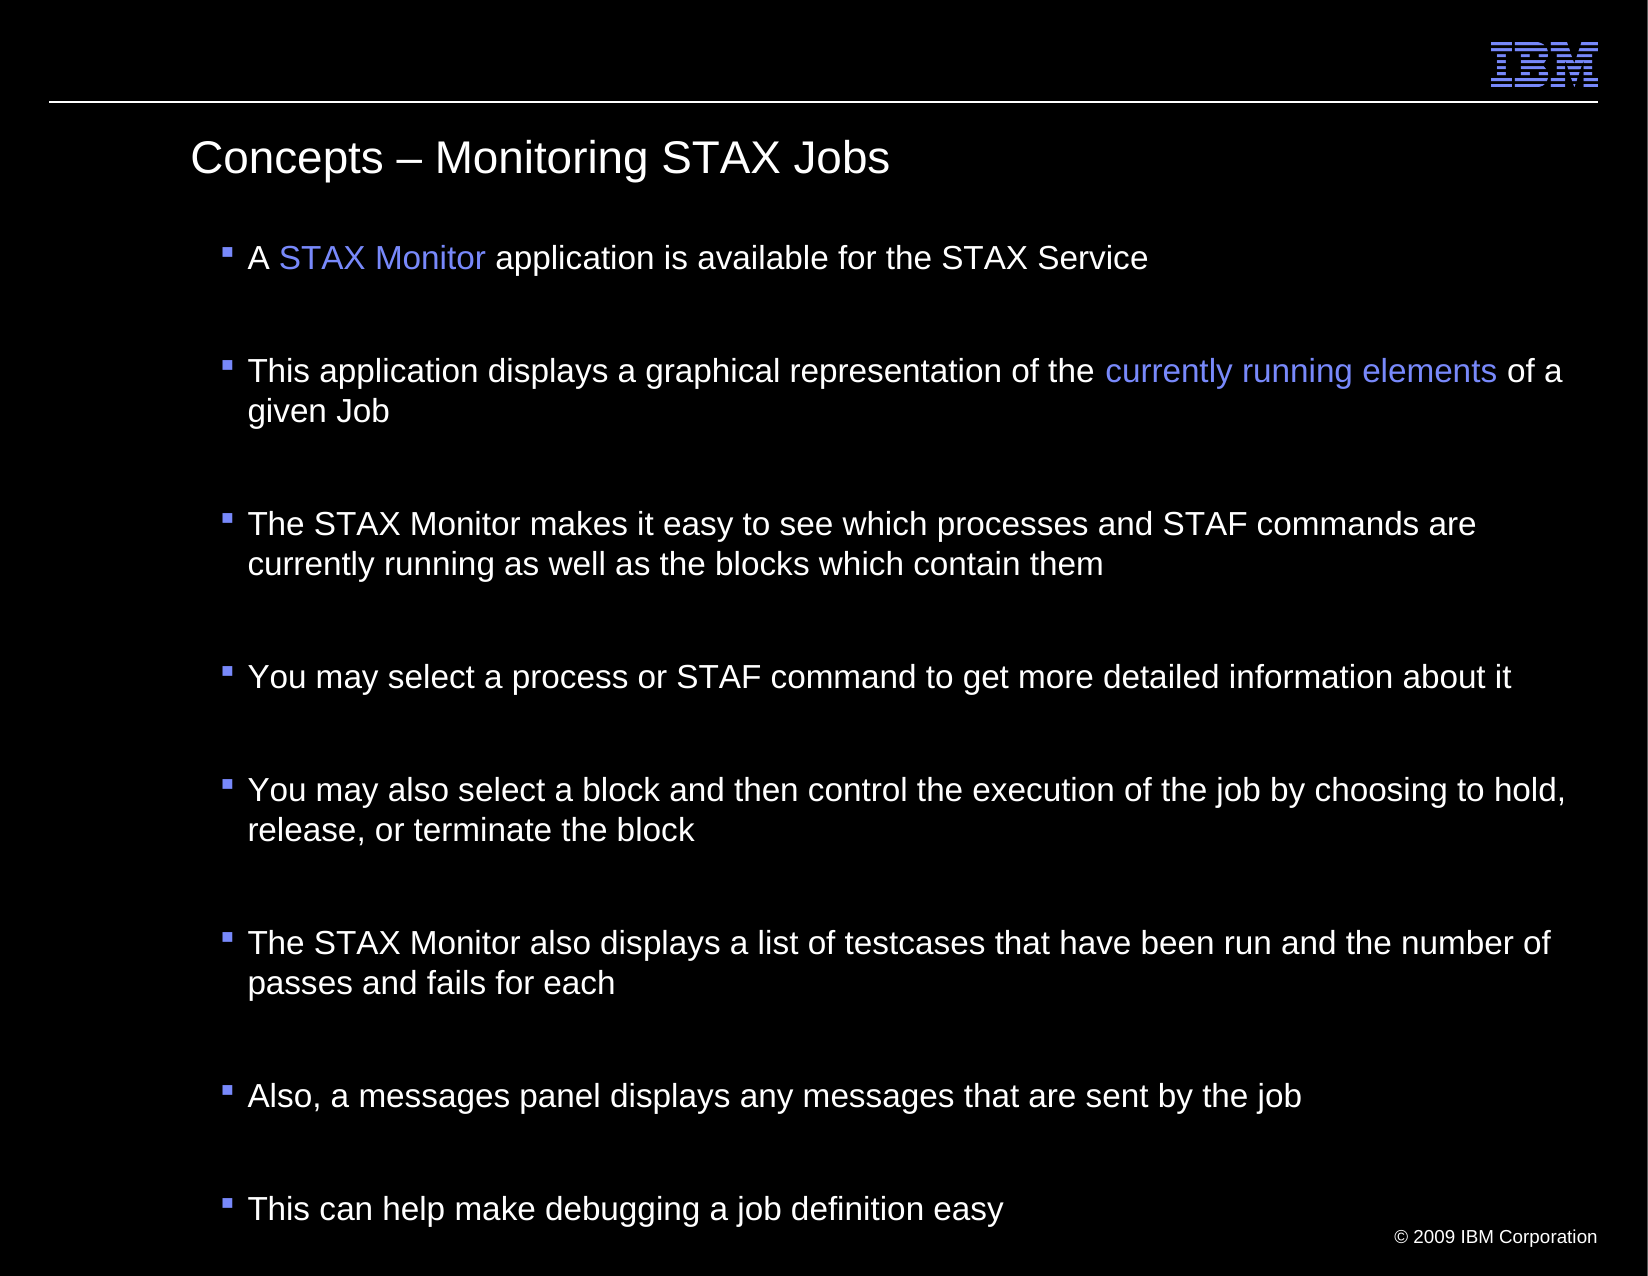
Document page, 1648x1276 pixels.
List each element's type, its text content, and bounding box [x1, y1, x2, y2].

picture [1491, 42, 1598, 87]
text_box A STAX Monitor application is available for the STAX Service This application displays a graphical representation of the currently running elements of a given Job The STAX Monitor makes it easy to see which processes and STAF commands are currently running as well as the blocks which contain them You may select a process or STAF command to get more detailed information about it You may also select a block and then control the execution of the job by choosing to hold, release, or terminate the block The STAX Monitor also displays a list of testcases that have been run and the number of passes and fails for each Also, a messages panel displays any messages that are sent by the job This can help make debugging a job definition easy [219, 236, 1570, 1228]
title Concepts – Monitoring STAX Jobs [173, 125, 1648, 219]
